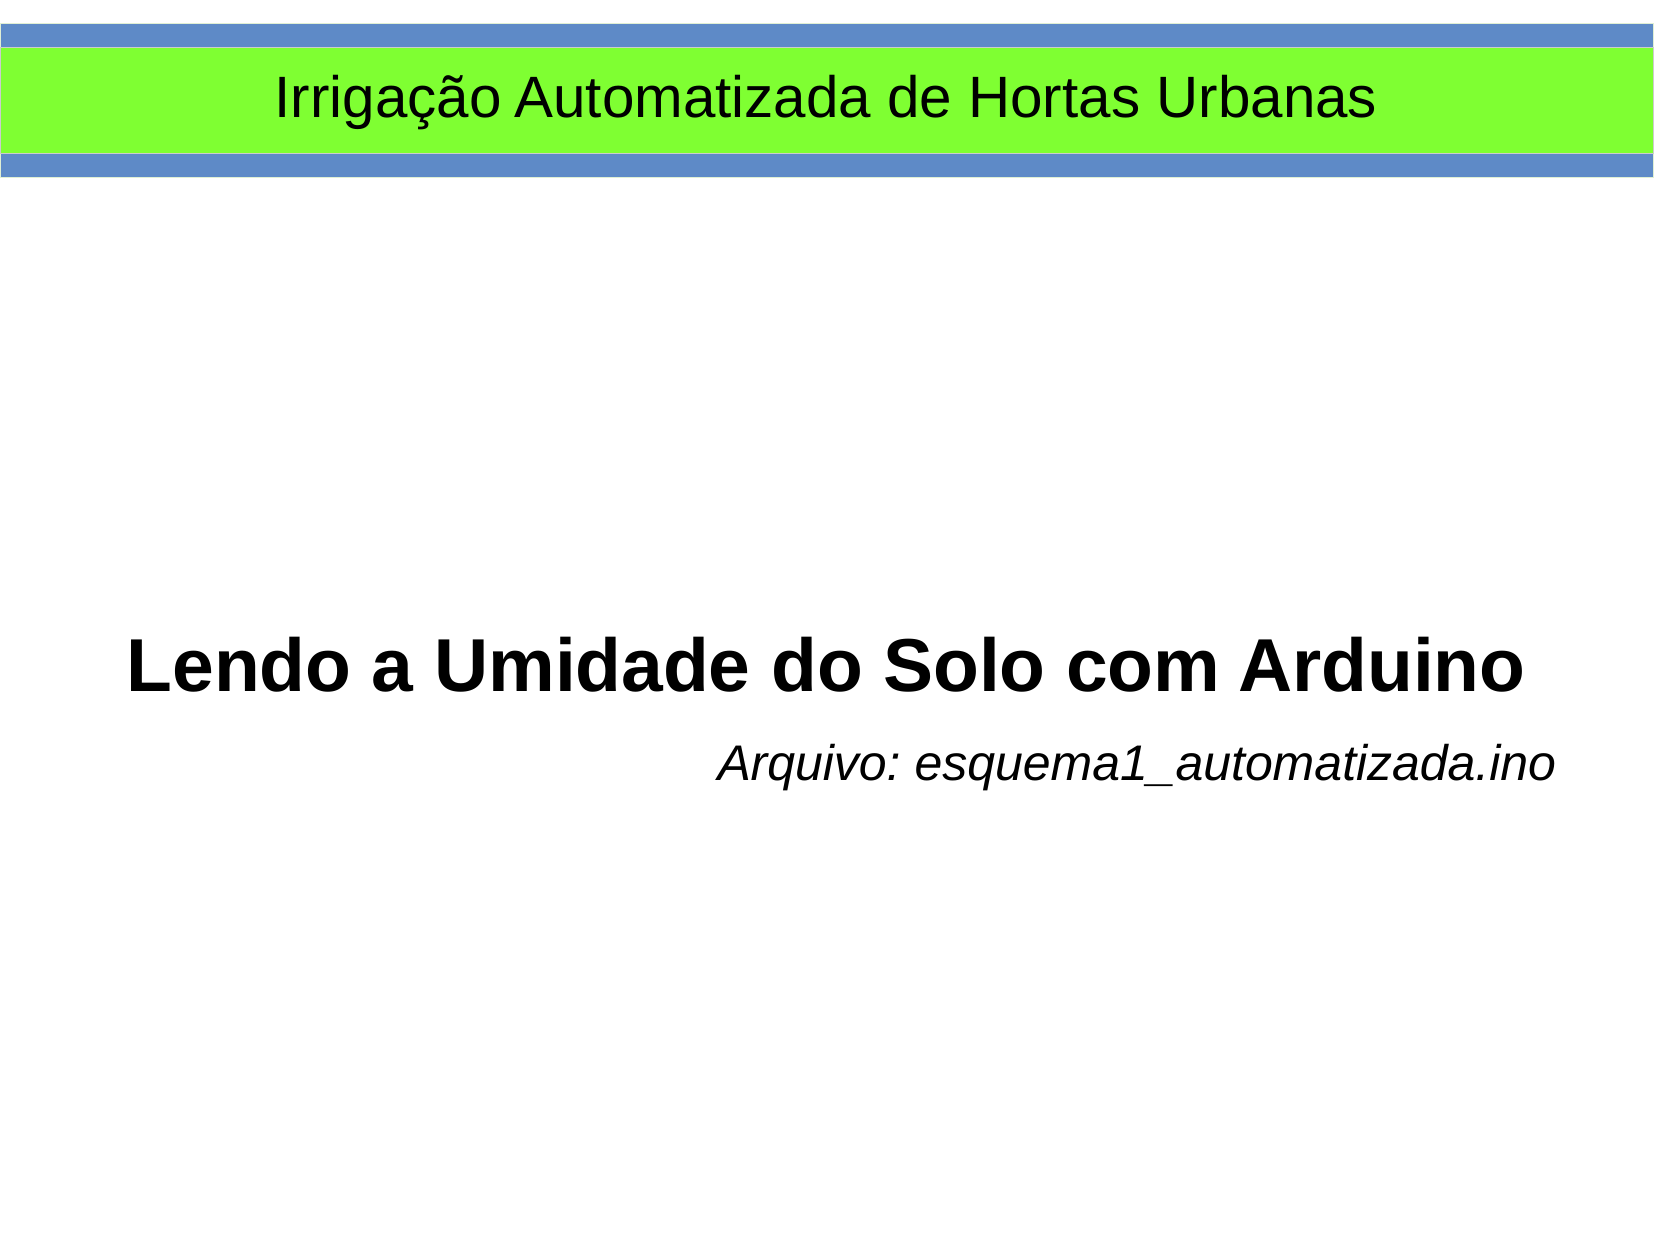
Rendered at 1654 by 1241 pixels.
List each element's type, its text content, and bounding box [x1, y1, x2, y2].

text_box [0, 23, 1654, 178]
title Irrigação Automatizada de Hortas Urbanas [200, 41, 1512, 154]
text_box Lendo a Umidade do Solo com Arduino Arquivo: esquema1_automatizada.ino [82, 574, 1571, 757]
